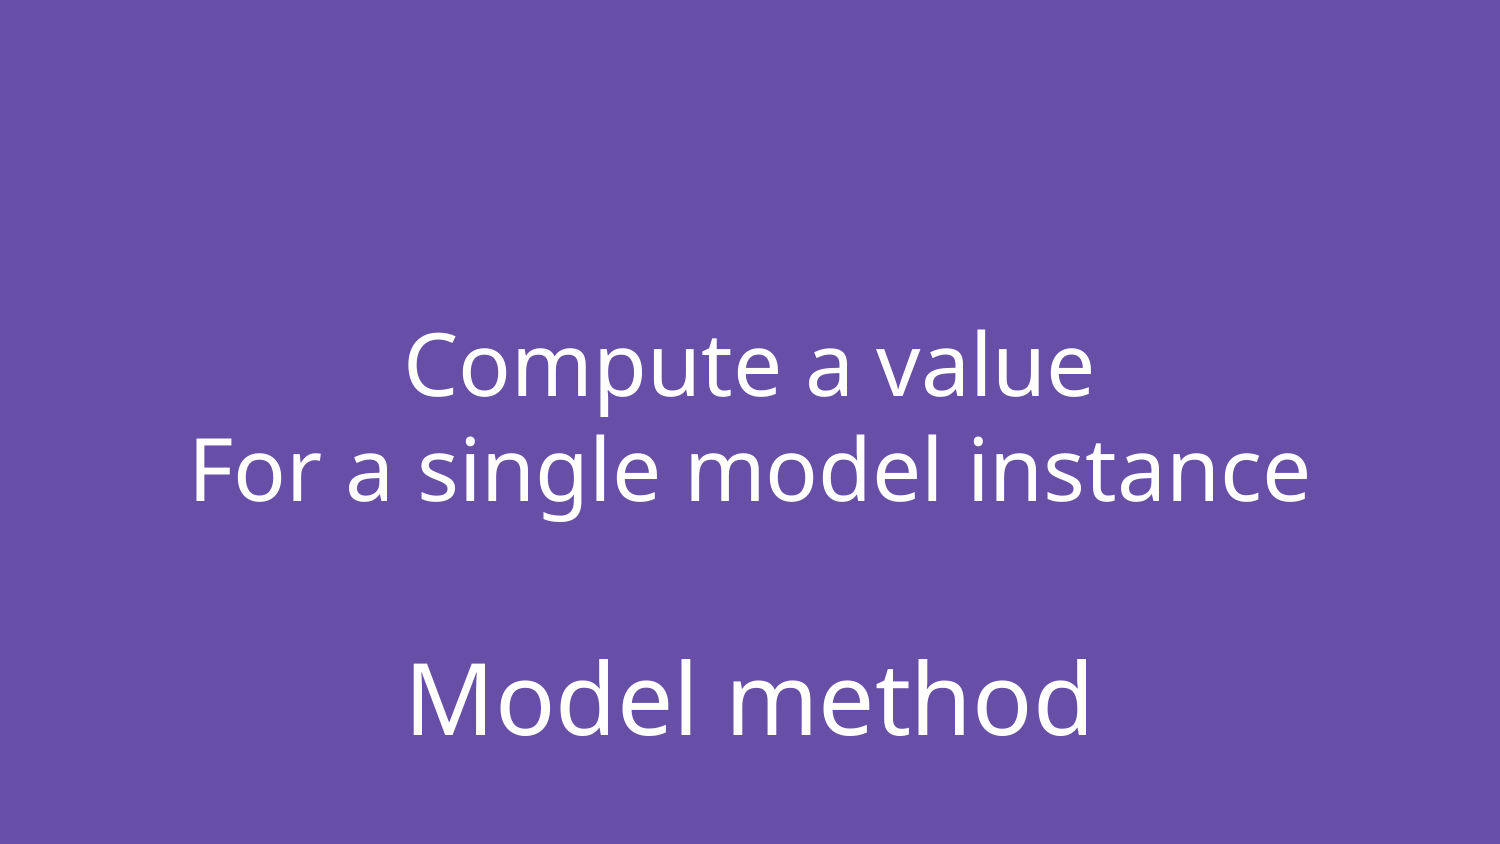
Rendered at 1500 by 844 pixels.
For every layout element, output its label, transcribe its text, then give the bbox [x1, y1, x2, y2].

title Compute a value For a single model instance [75, 58, 1425, 568]
text_box Model method [75, 568, 1425, 771]
